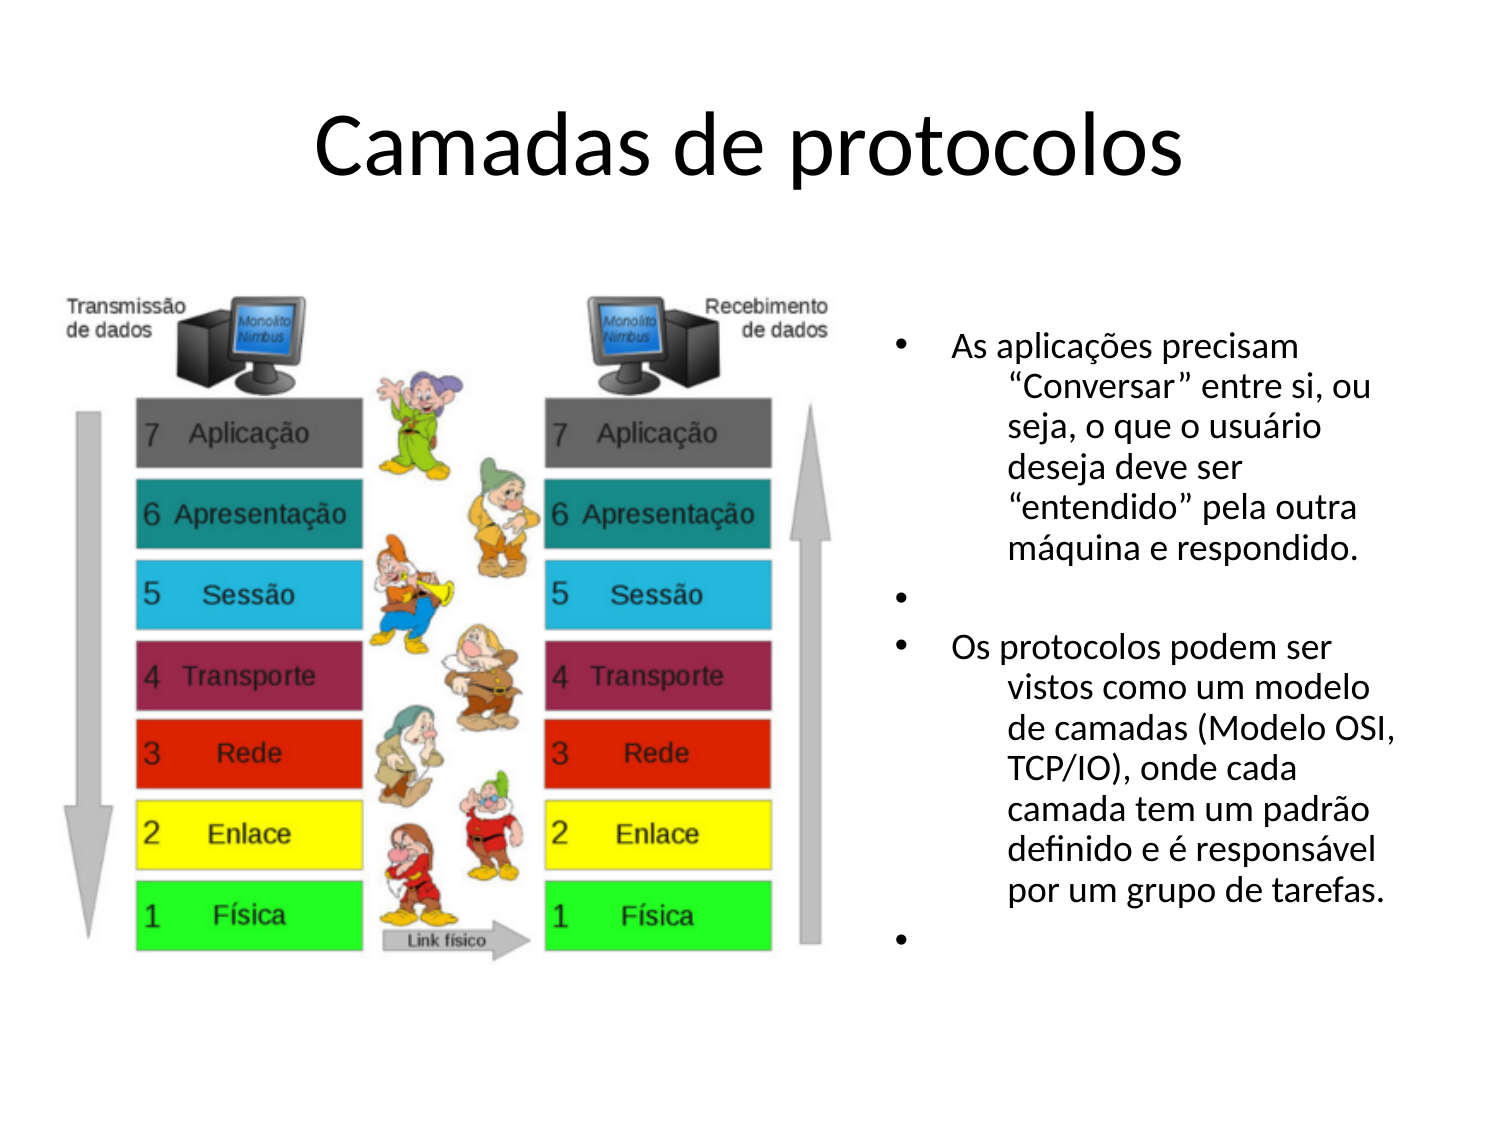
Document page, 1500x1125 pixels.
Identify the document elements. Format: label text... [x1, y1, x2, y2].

title Camadas de protocolos [75, 45, 1426, 233]
picture [53, 290, 850, 965]
list As aplicações precisam “Conversar” entre si, ou seja, o que o usuário deseja deve ser “entendido” pela outra máquina e respondido. Os protocolos podem ser vistos como um modelo de camadas (Modelo OSI, TCP/IO), onde cada camada tem um padrão definido e é responsável por um grupo de tarefas. [879, 318, 1426, 926]
